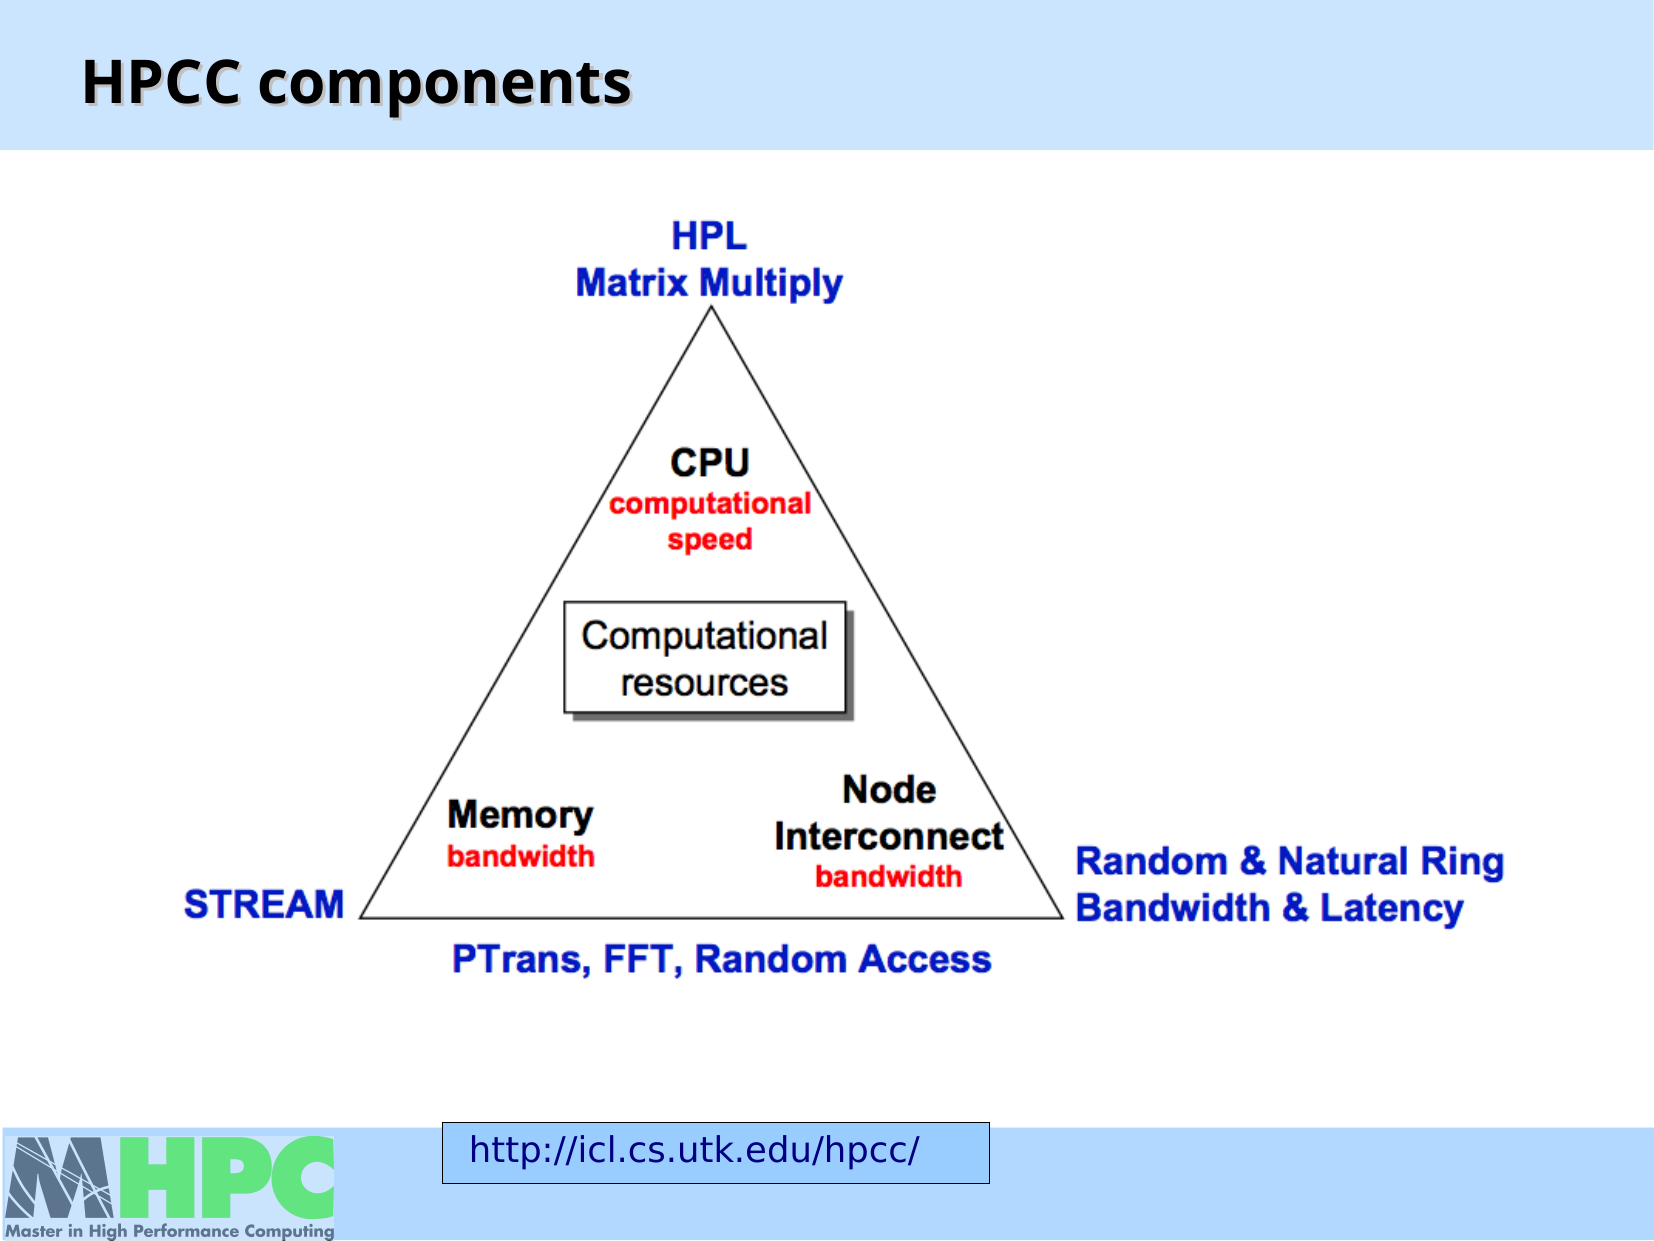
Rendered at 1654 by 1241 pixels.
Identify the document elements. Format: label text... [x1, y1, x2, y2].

text_box http://icl.cs.utk.edu/hpcc/ [442, 1122, 990, 1184]
title HPCC components [80, 0, 1427, 184]
picture [142, 164, 1546, 1066]
